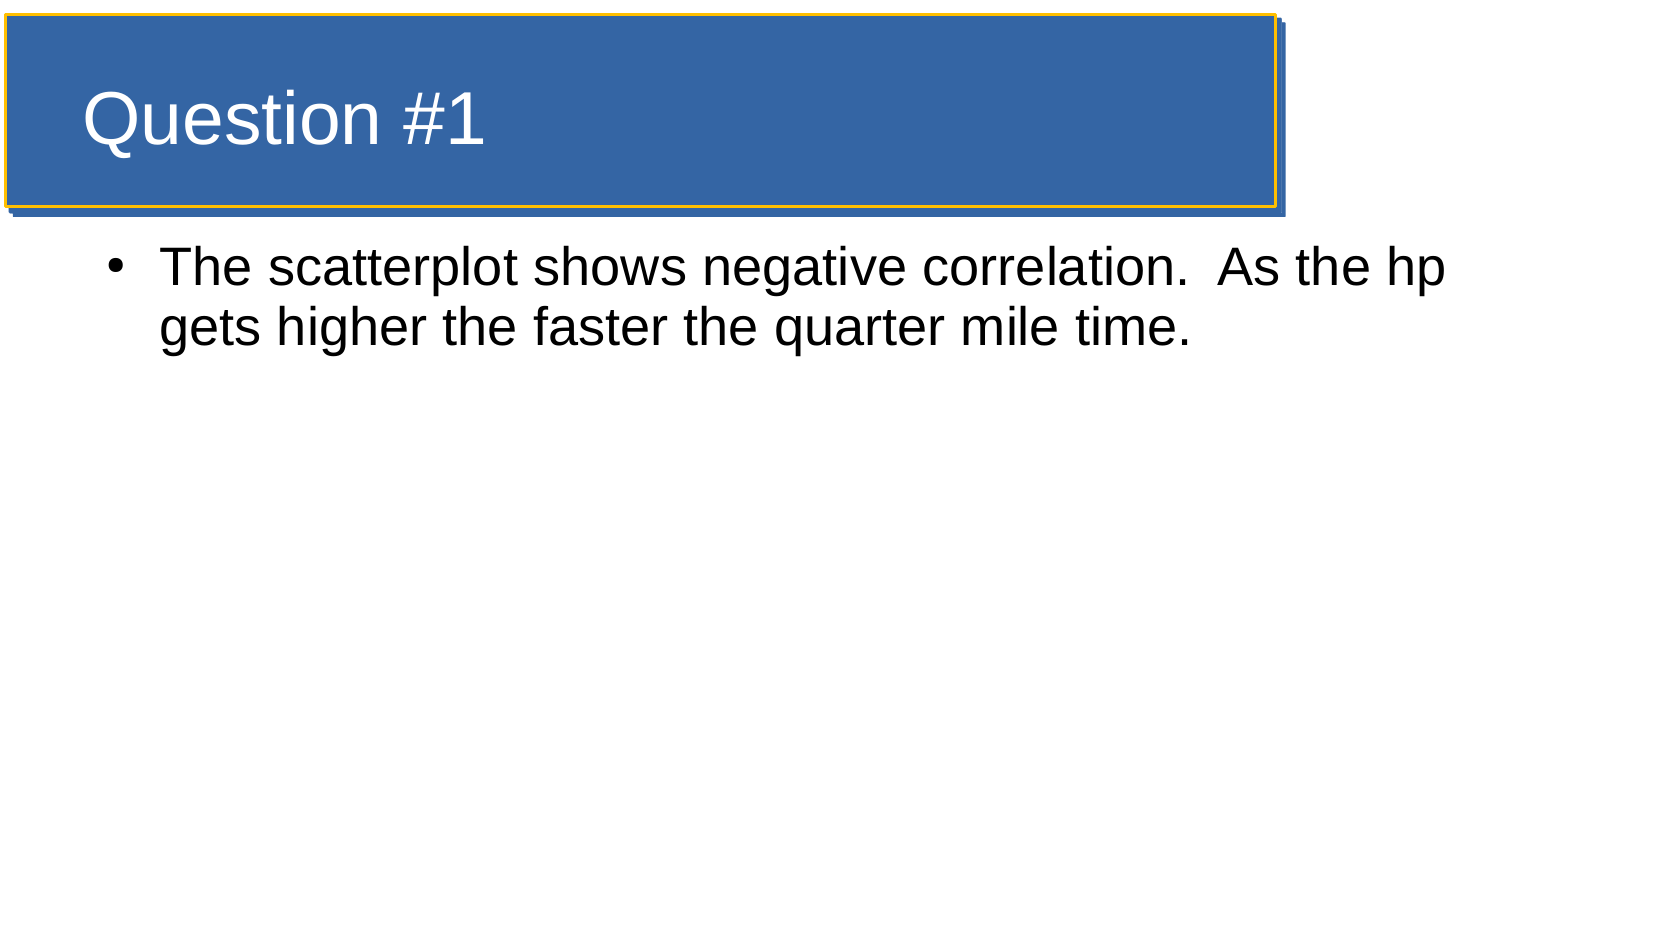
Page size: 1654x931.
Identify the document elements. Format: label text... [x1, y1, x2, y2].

list The scatterplot shows negative correlation. As the hp gets higher the faster the quarter mile time. [88, 236, 1565, 798]
title Question #1 [82, 44, 1235, 192]
